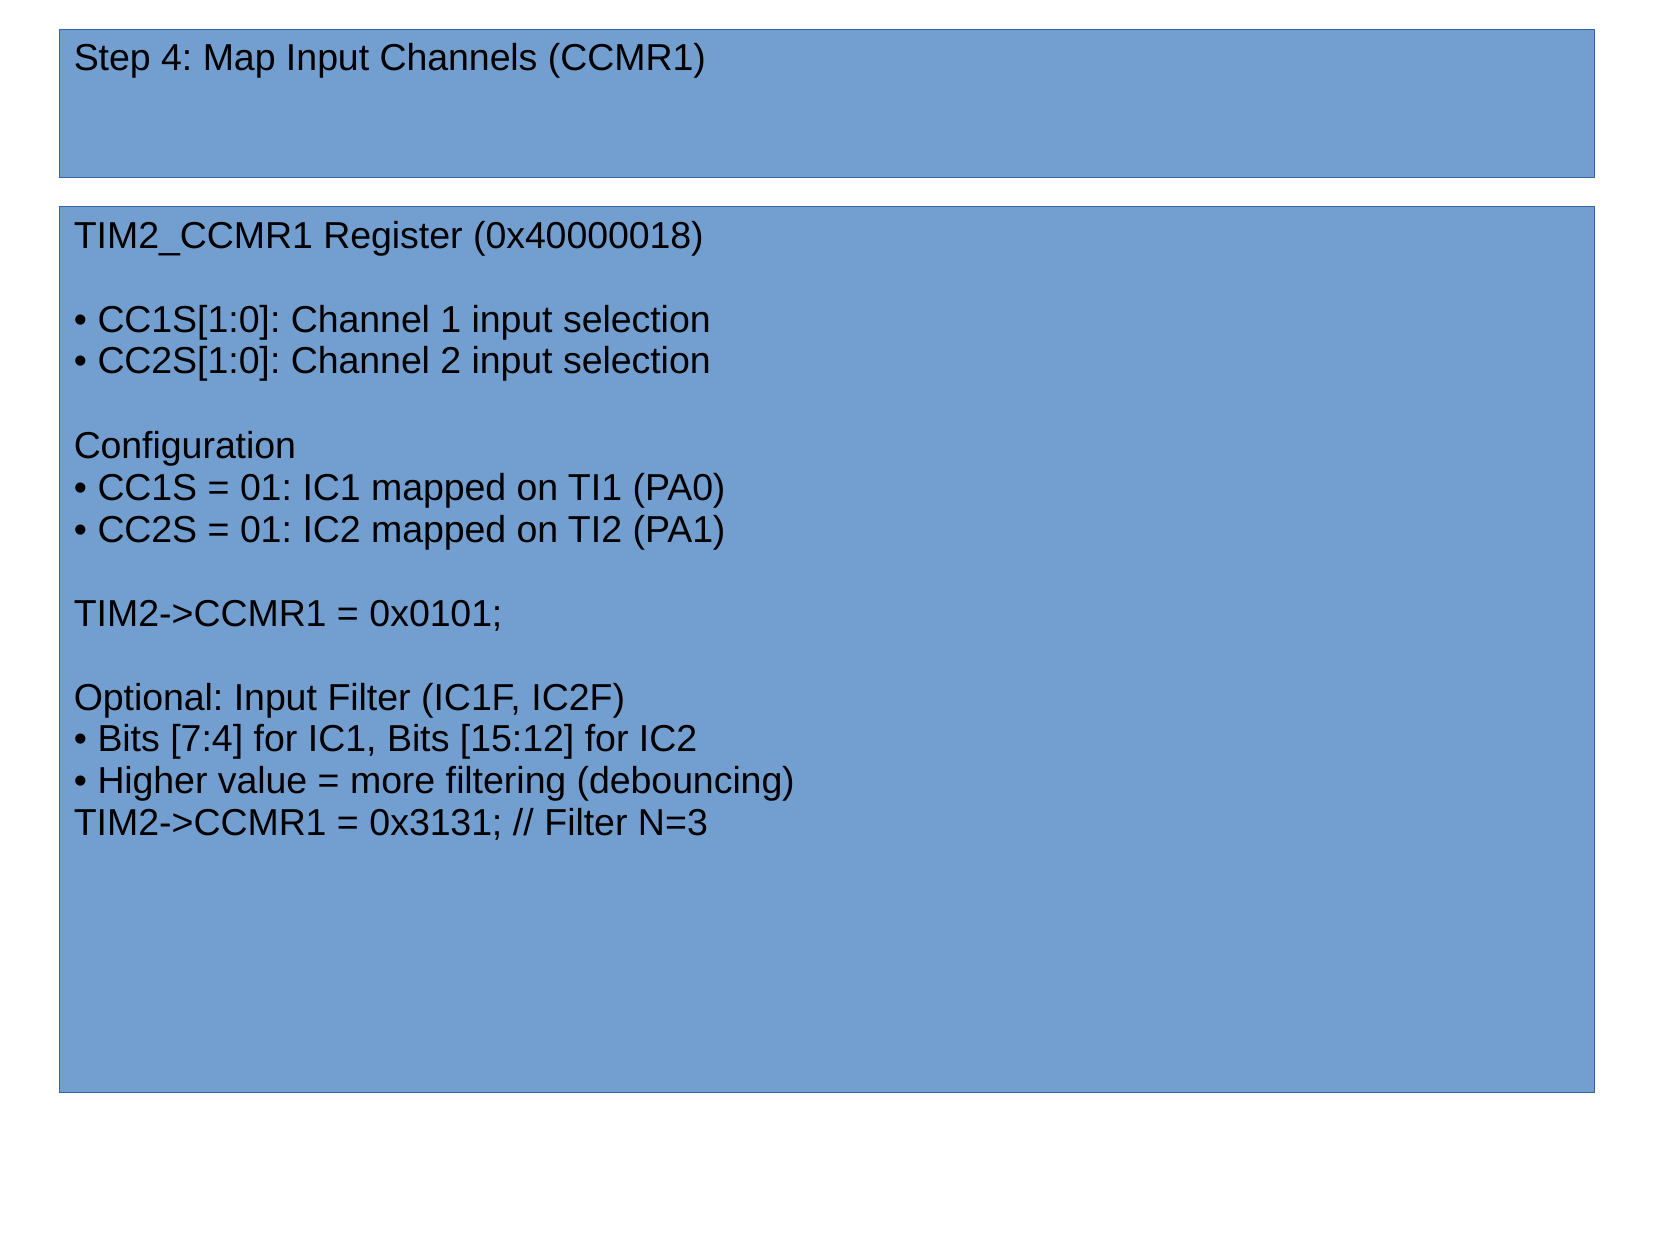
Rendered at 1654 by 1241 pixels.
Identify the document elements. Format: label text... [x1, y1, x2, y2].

text_box TIM2_CCMR1 Register (0x40000018) • CC1S[1:0]: Channel 1 input selection • CC2S[1:0]: Channel 2 input selection Configuration • CC1S = 01: IC1 mapped on TI1 (PA0) • CC2S = 01: IC2 mapped on TI2 (PA1) TIM2->CCMR1 = 0x0101; Optional: Input Filter (IC1F, IC2F) • Bits [7:4] for IC1, Bits [15:12] for IC2 • Higher value = more filtering (debouncing) TIM2->CCMR1 = 0x3131; // Filter N=3 [59, 206, 1595, 1093]
text_box Step 4: Map Input Channels (CCMR1) [59, 29, 1595, 178]
